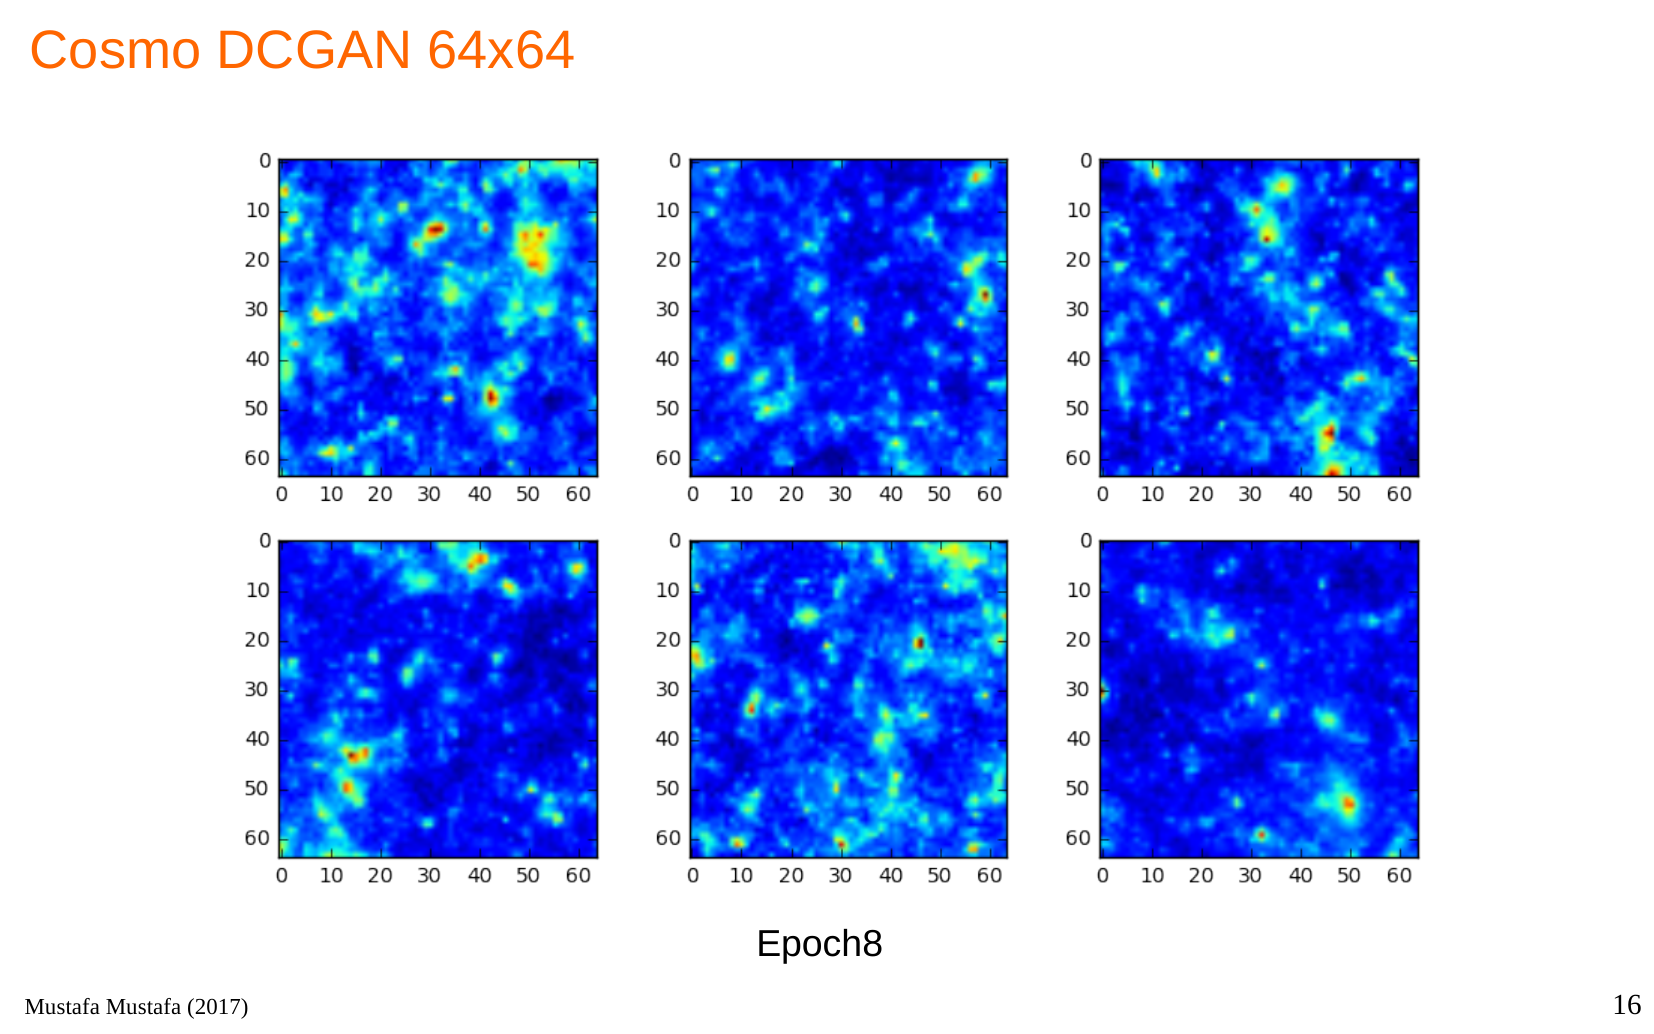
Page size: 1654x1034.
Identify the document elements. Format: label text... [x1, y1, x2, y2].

title Cosmo DCGAN 64x64 [29, 17, 1621, 82]
text_box Epoch8 [741, 915, 913, 976]
picture [79, 69, 1580, 970]
